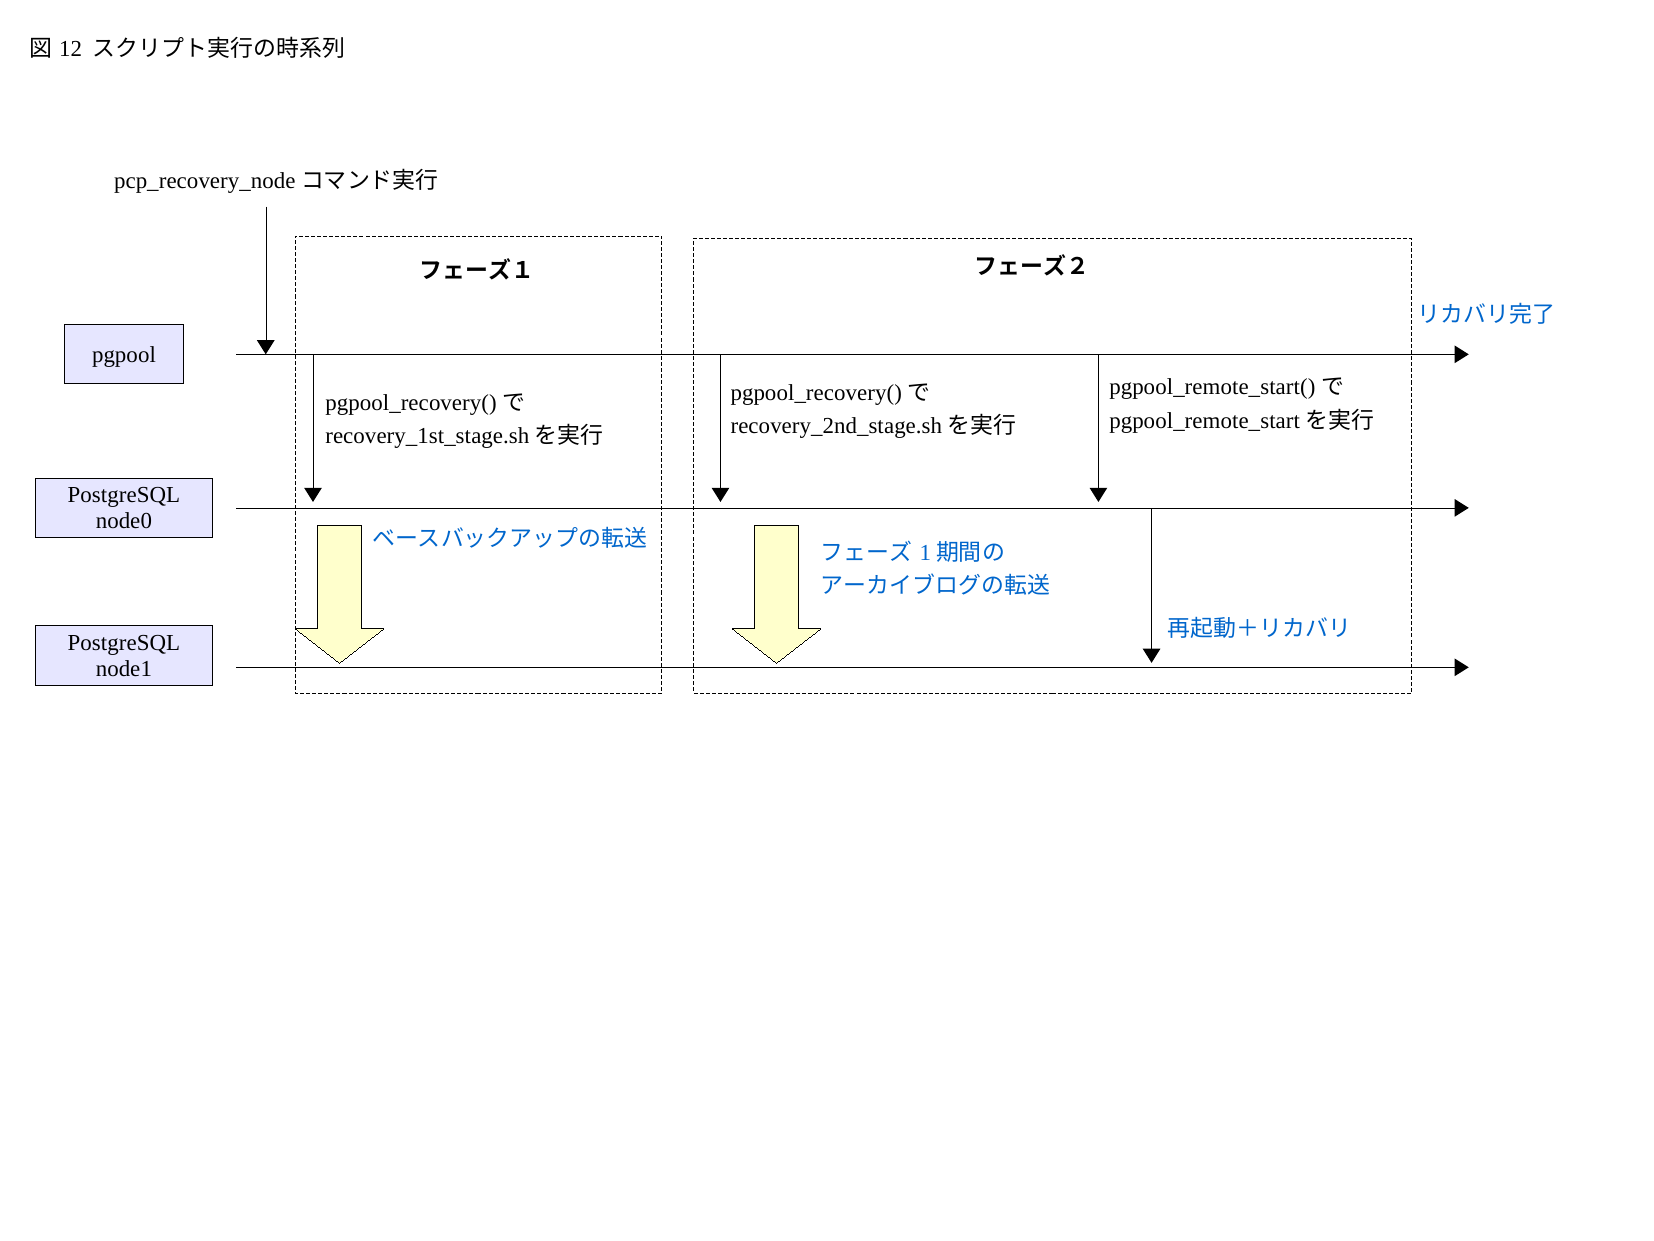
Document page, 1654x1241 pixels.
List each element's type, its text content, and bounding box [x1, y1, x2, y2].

text_box 図12 スクリプト実行の時系列 [29, 29, 351, 58]
text_box pgpool [64, 324, 184, 384]
text_box pgpool_remote_start()で pgpool_remote_startを実行 [1109, 368, 1403, 424]
text_box PostgreSQL node0 [35, 478, 213, 538]
text_box フェーズ1期間の アーカイブログの転送 [820, 533, 1052, 590]
text_box 再起動＋リカバリ [1167, 610, 1352, 639]
text_box [732, 525, 821, 664]
text_box フェーズ２ [974, 248, 1100, 276]
text_box フェーズ１ [419, 251, 545, 280]
text_box [296, 525, 384, 664]
text_box pgpool_recovery()で recovery_2nd_stage.shを実行 [730, 373, 1047, 430]
text_box pcp_recovery_nodeコマンド実行 [114, 161, 453, 190]
text_box リカバリ完了 [1417, 295, 1556, 324]
text_box PostgreSQL node1 [35, 625, 213, 686]
text_box pgpool_recovery()で recovery_1st_stage.shを実行 [325, 383, 642, 440]
text_box ベースバックアップの転送 [372, 519, 649, 548]
